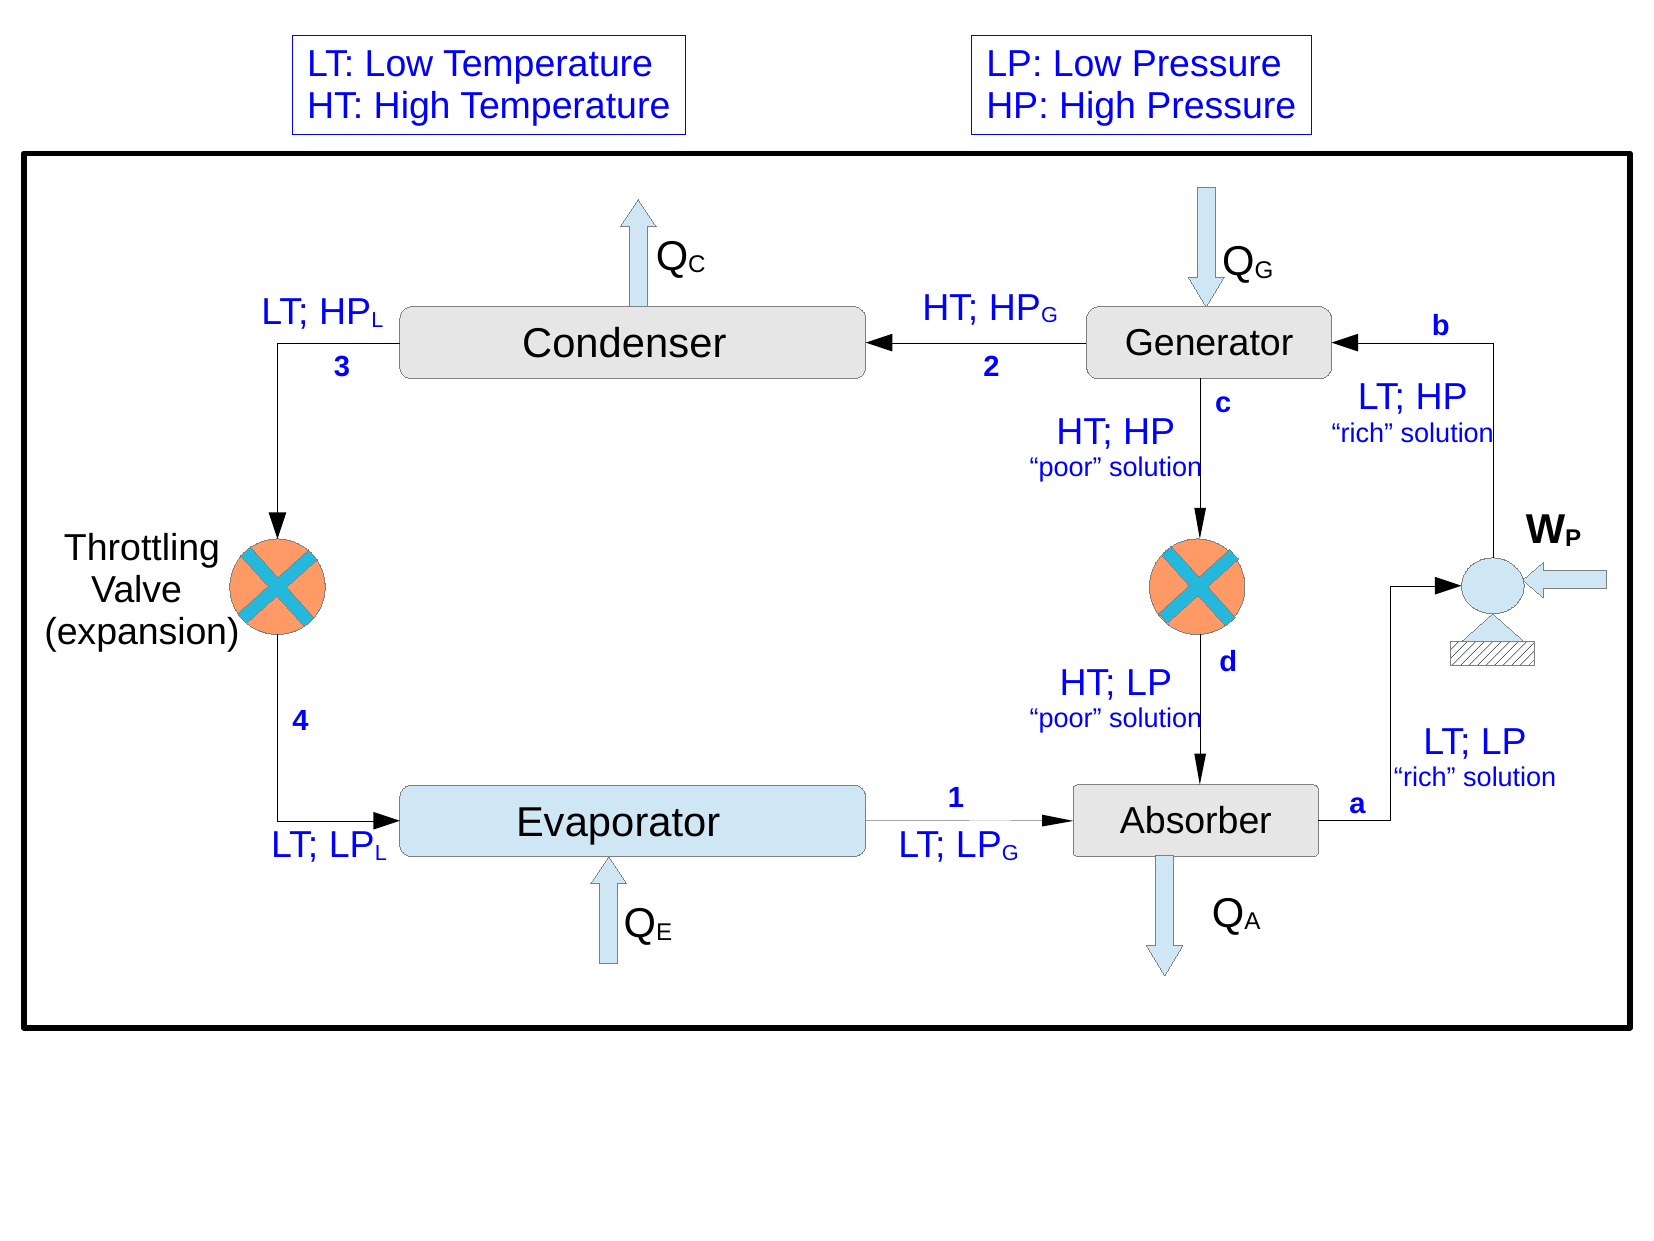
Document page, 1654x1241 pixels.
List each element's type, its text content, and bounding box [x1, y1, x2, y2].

text_box LT; LPG [883, 821, 1036, 887]
text_box 1 [933, 773, 979, 821]
text_box HT; LP “poor” solution [1014, 653, 1220, 742]
text_box b [1417, 301, 1465, 349]
text_box 4 [277, 696, 324, 745]
text_box d [1204, 637, 1252, 686]
text_box Absorber [1073, 784, 1319, 857]
text_box QE [608, 892, 710, 969]
text_box LT; LPL [256, 816, 404, 887]
text_box LT: Low Temperature HT: High Temperature [292, 35, 686, 135]
text_box QA [1197, 881, 1296, 958]
text_box LT; LPG [883, 816, 933, 820]
text_box LP: Low Pressure HP: High Pressure [971, 35, 1312, 135]
text_box Throttling Valve (expansion) [29, 519, 277, 662]
text_box Generator [1086, 306, 1332, 379]
text_box c [1200, 378, 1247, 427]
text_box HT; HPG [907, 278, 1075, 349]
text_box WP [1510, 498, 1607, 574]
text_box 3 [318, 342, 365, 391]
text_box LT; LPG [979, 816, 1036, 820]
text_box LT; HP “rich” solution [1316, 368, 1511, 457]
text_box QC [640, 224, 740, 301]
text_box HT; HP “poor” solution [1014, 402, 1220, 491]
text_box Condenser [507, 312, 770, 375]
text_box Evaporator [501, 791, 760, 857]
text_box LT; HPL [246, 283, 400, 354]
text_box QG [1207, 230, 1308, 307]
text_box LT; LP “rich” solution [1379, 713, 1574, 802]
text_box 2 [968, 342, 1015, 391]
text_box [23, 153, 1630, 1028]
text_box a [1334, 779, 1381, 828]
